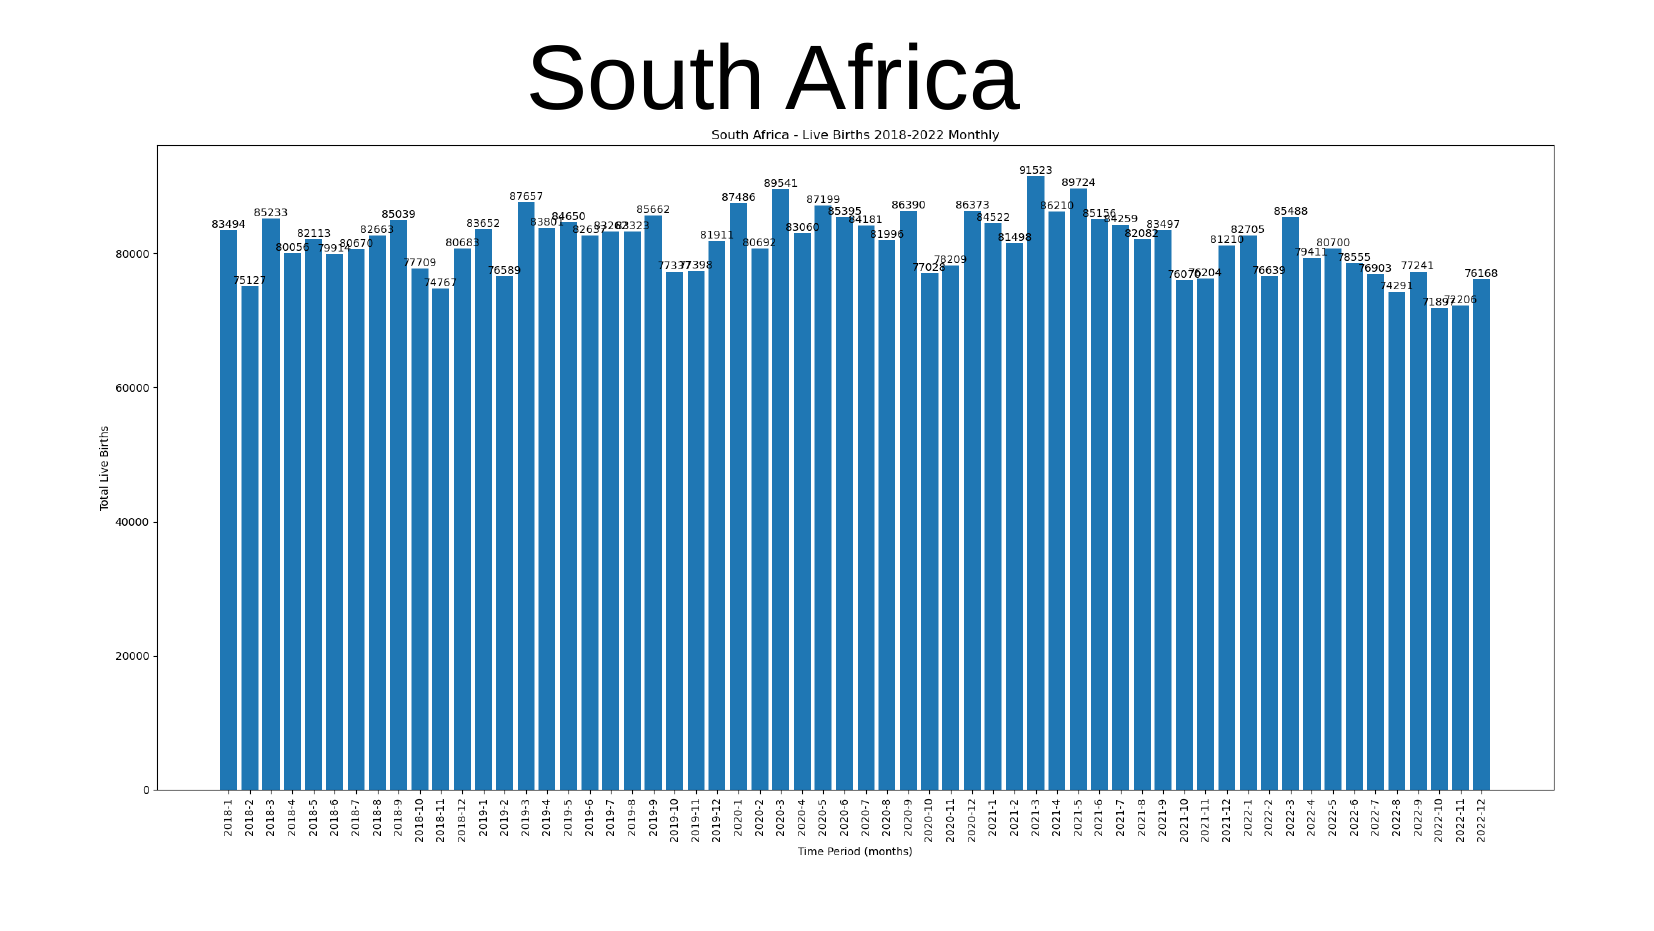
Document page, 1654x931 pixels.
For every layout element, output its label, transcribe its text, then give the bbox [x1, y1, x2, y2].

picture [88, 118, 1565, 868]
title South Africa [29, 0, 1518, 156]
